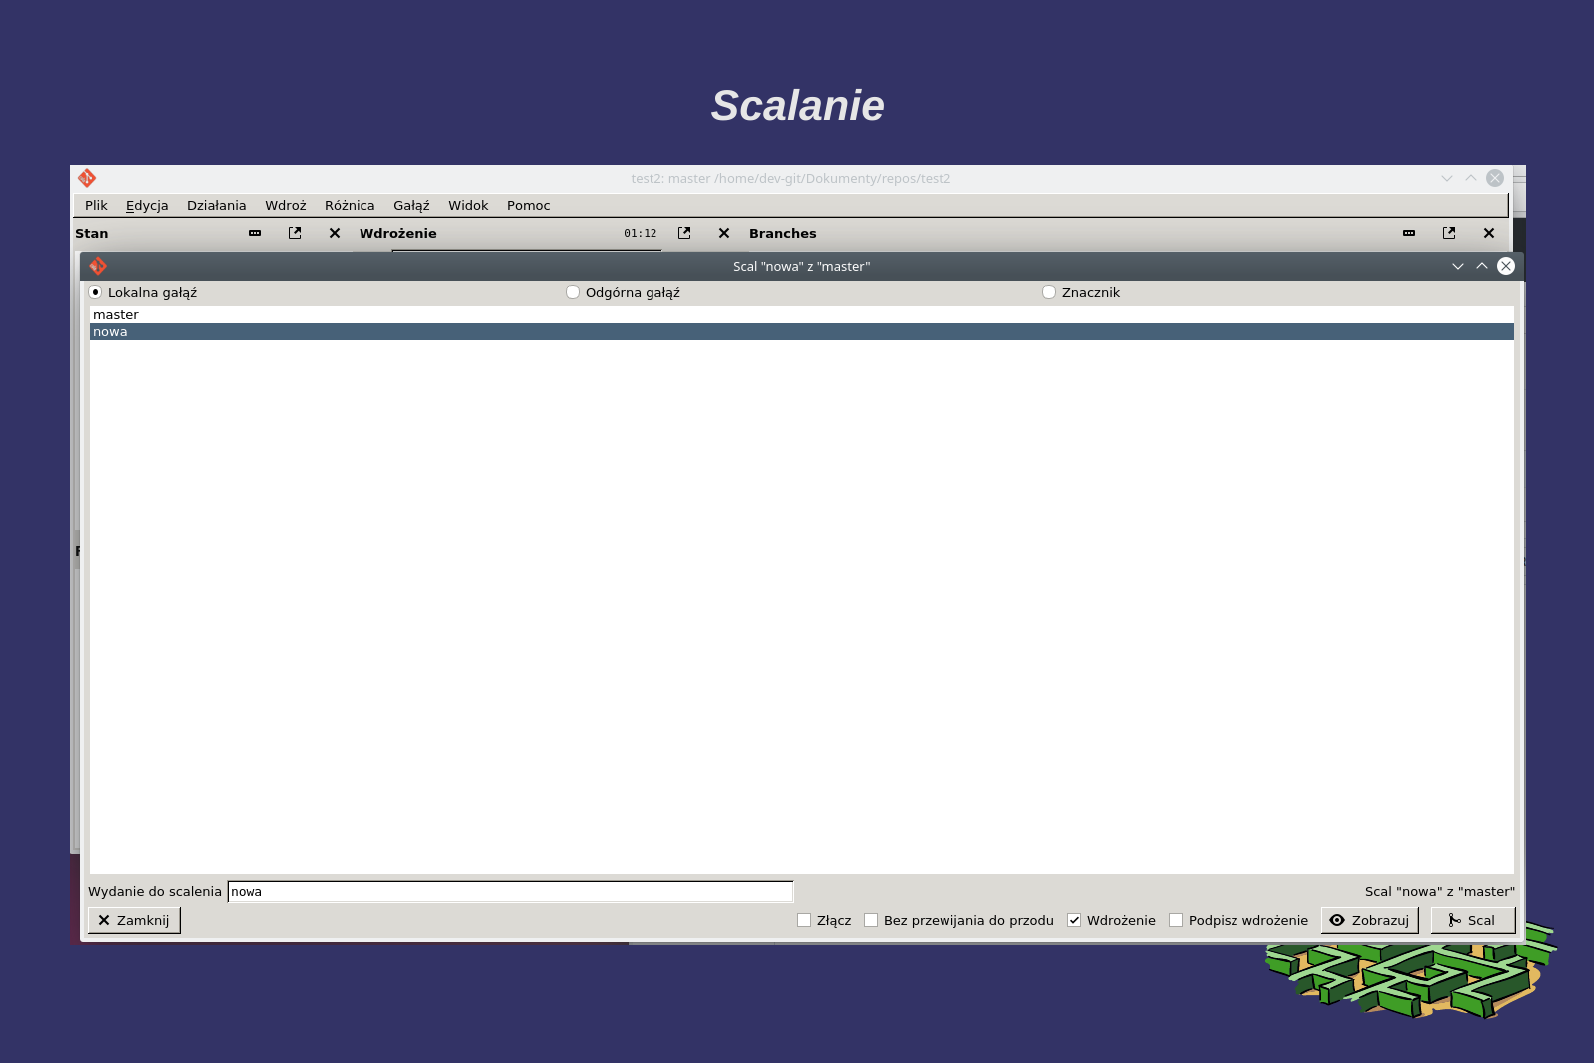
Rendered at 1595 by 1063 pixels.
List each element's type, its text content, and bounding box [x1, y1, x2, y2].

title Scalanie [117, 16, 1479, 165]
picture [70, 165, 1526, 945]
